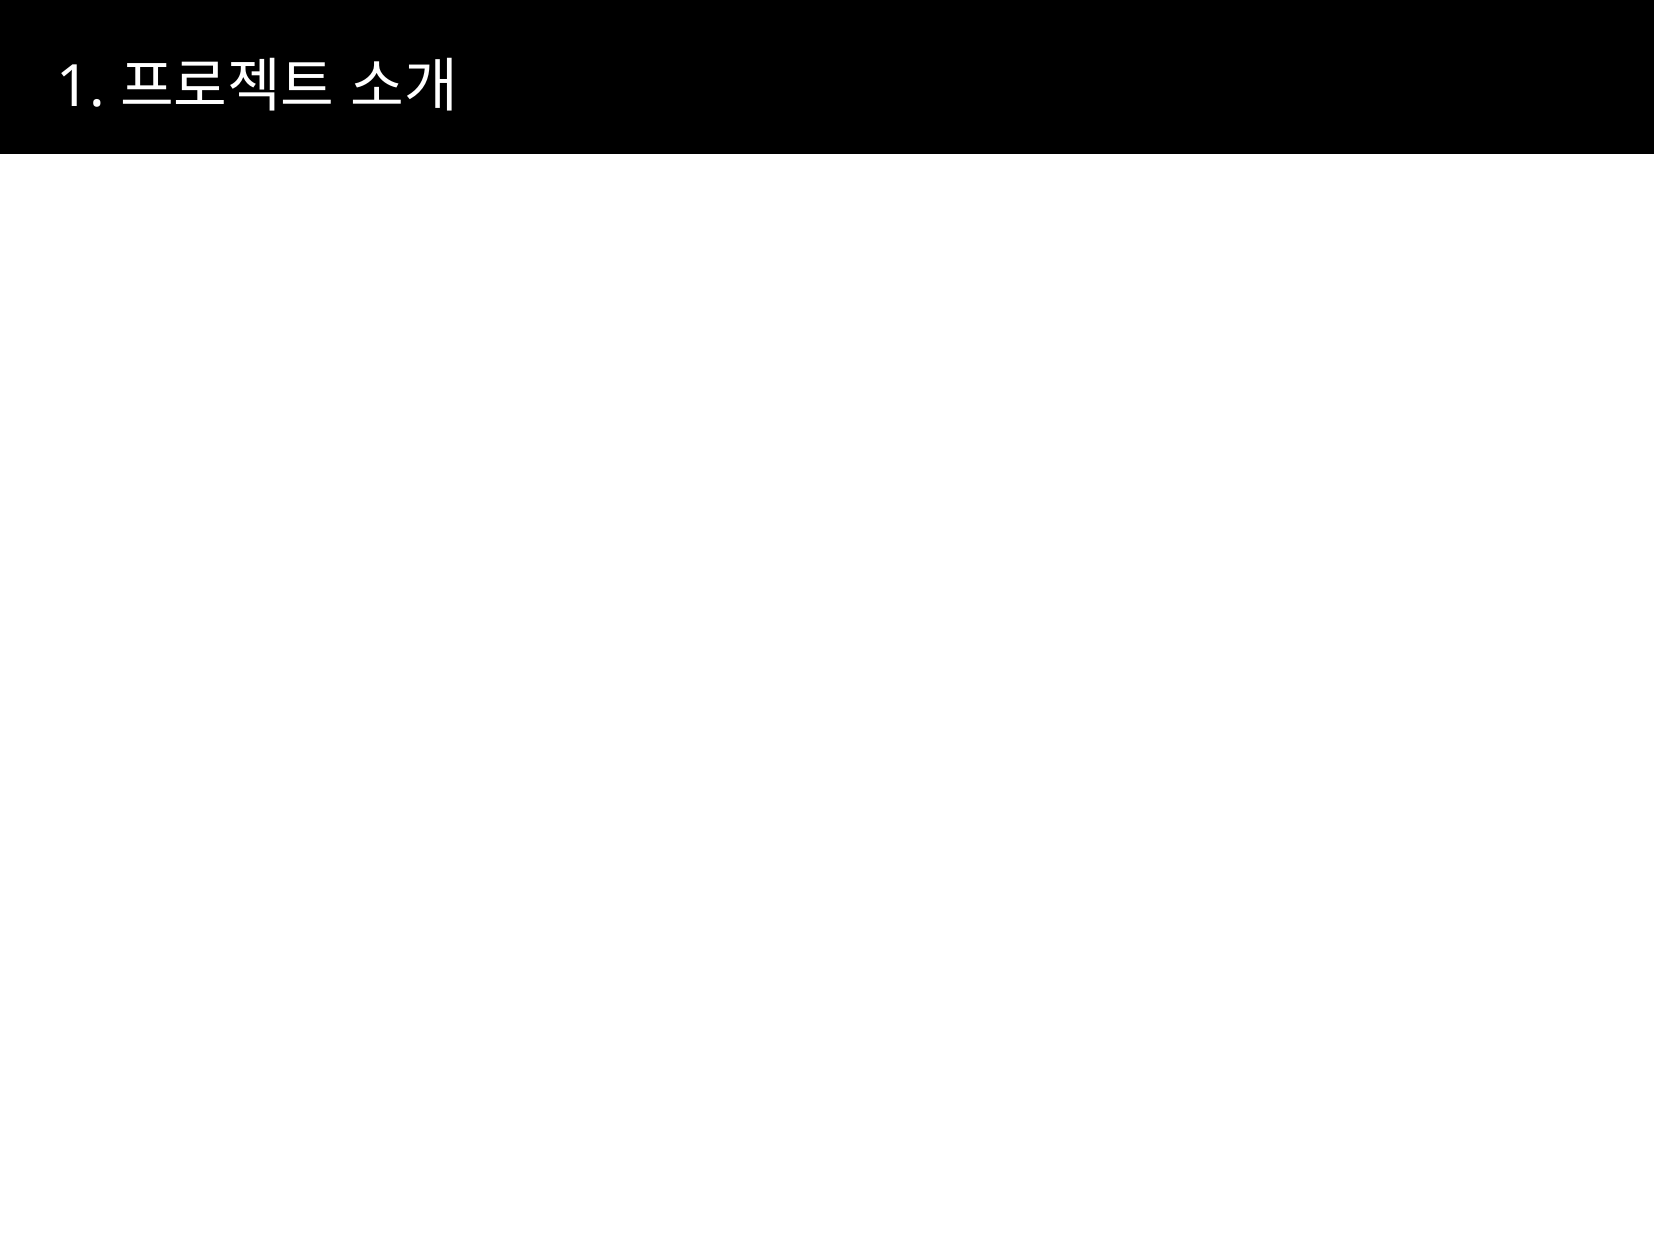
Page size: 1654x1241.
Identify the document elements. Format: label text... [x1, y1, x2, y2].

text_box [0, 0, 1654, 154]
text_box 1. 프로젝트 소개 [41, 31, 1004, 130]
